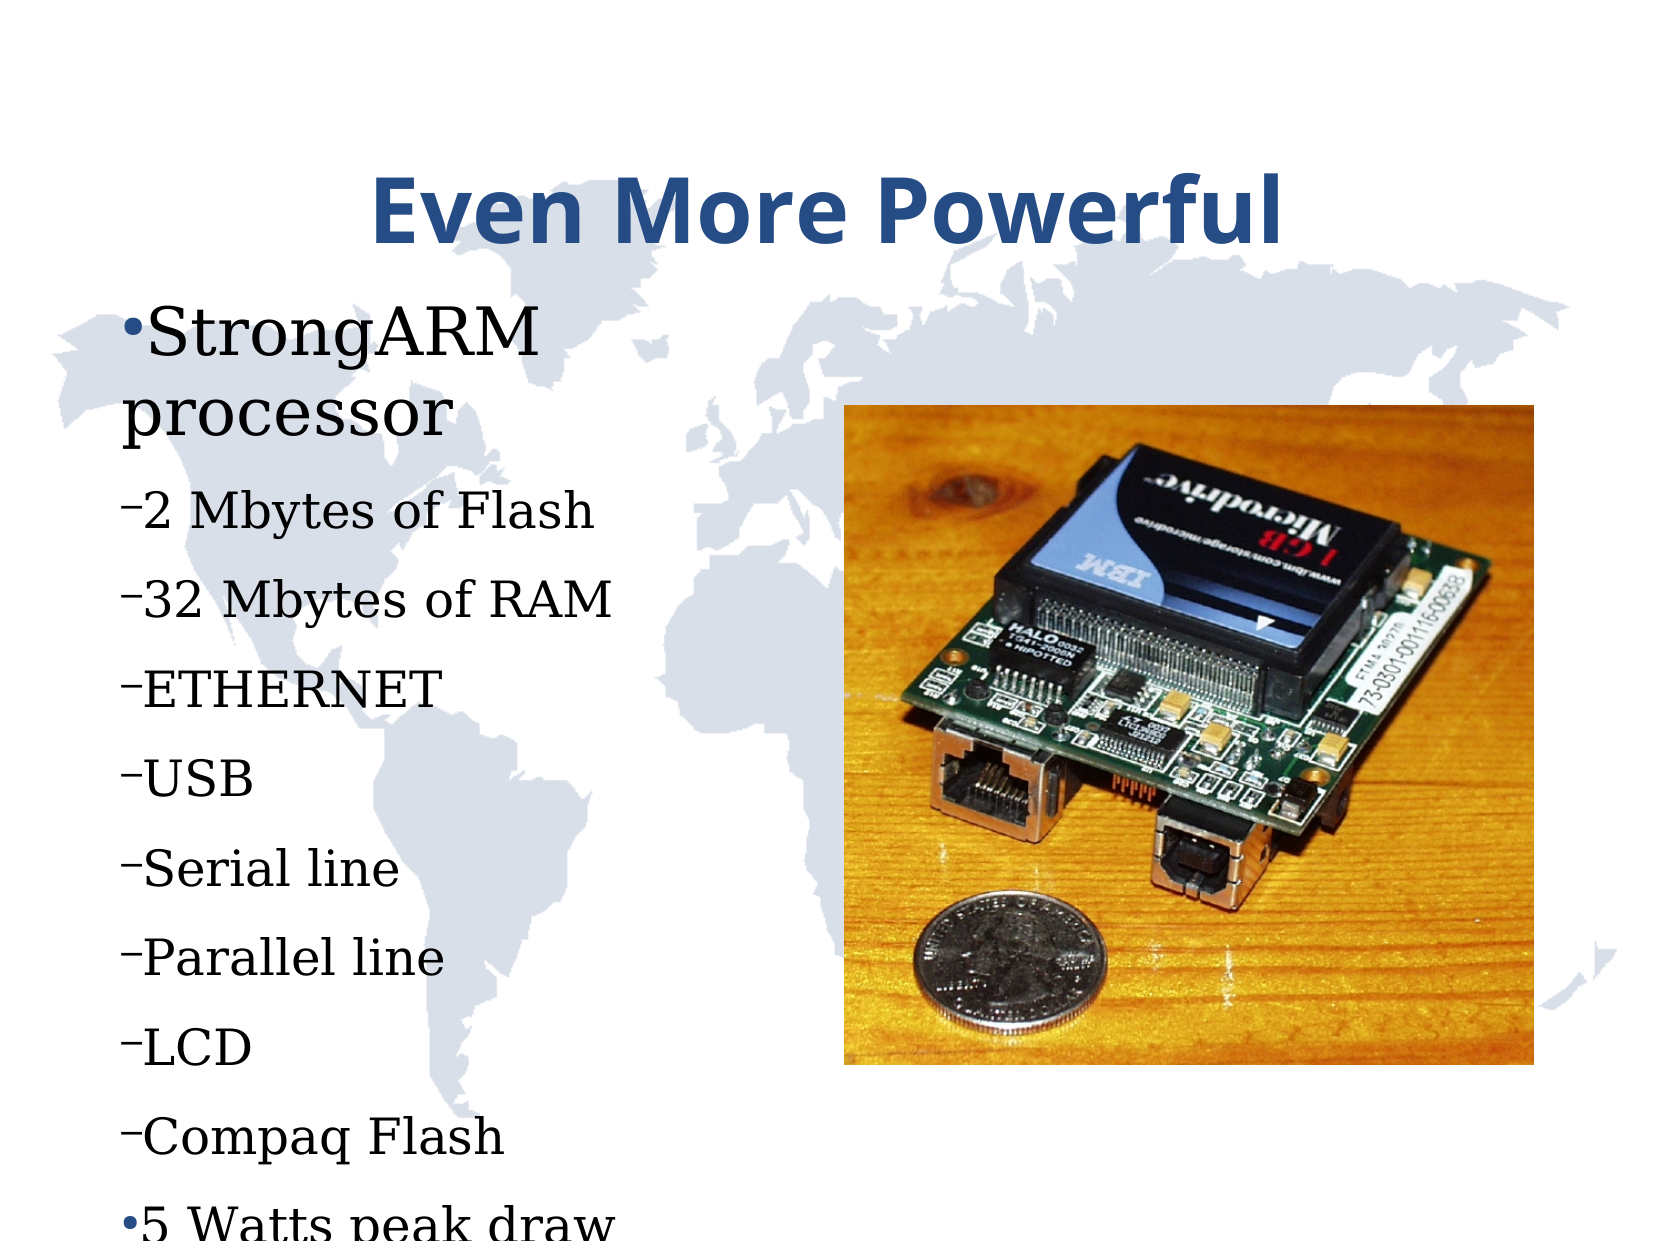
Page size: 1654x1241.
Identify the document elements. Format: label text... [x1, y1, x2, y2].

title Even More Powerful [121, 102, 1534, 310]
list StrongARM processor 2 Mbytes of Flash 32 Mbytes of RAM ETHERNET USB Serial line Parallel line LCD Compaq Flash 5 Watts peak draw [121, 288, 811, 1241]
picture [844, 405, 1534, 1065]
